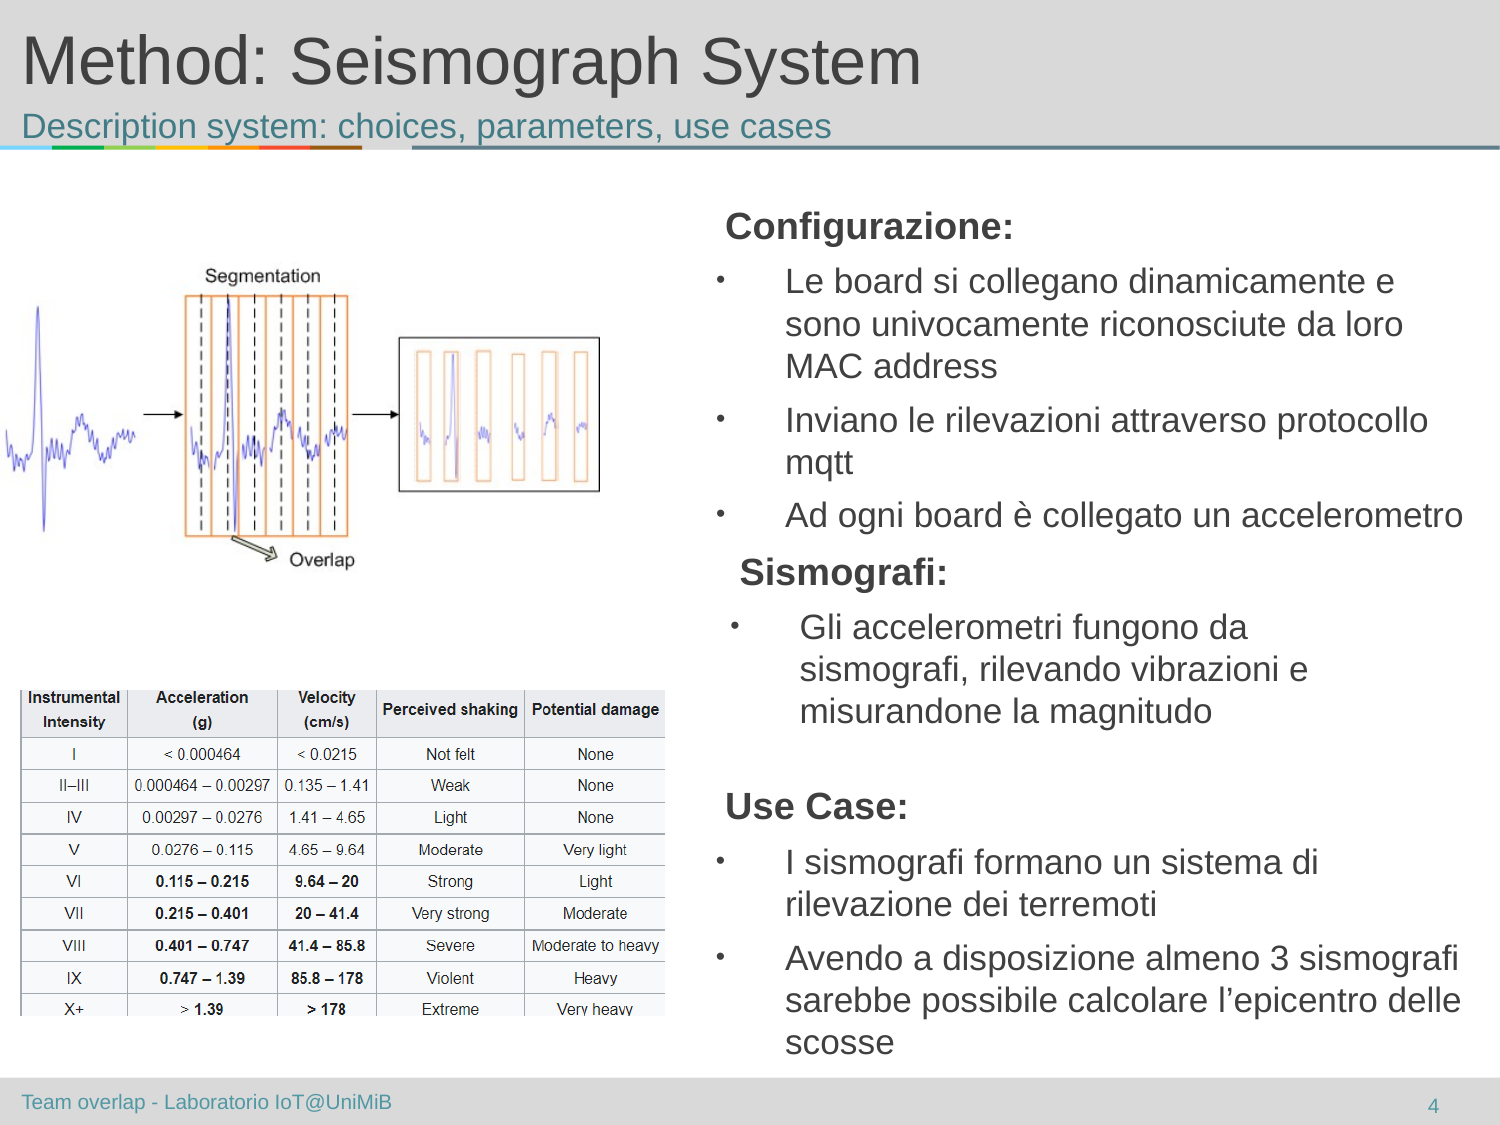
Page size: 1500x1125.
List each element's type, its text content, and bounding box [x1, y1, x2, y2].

picture [0, 262, 600, 573]
text_box Configurazione: Le board si collegano dinamicamente e sono univocamente riconosciute da loro MAC address Inviano le rilevazioni attraverso protocollo mqtt Ad ogni board è collegato un accelerometro [641, 194, 1490, 543]
footer Team overlap - Laboratorio IoT@UniMiB [0, 1090, 600, 1112]
title Method: Seismograph System [0, 0, 1500, 92]
picture [19, 690, 665, 1016]
text_box Sismografi: Gli accelerometri fungono da sismografi, rilevando vibrazioni e misurandone la magnitudo [655, 539, 1416, 739]
slide_number <number> [1355, 1087, 1461, 1124]
list Description system: choices, parameters, use cases [0, 92, 1500, 146]
text_box Use Case: I sismografi formano un sistema di rilevazione dei terremoti Avendo a disposizione almeno 3 sismografi sarebbe possibile calcolare l’epicentro delle scosse [641, 774, 1500, 1070]
